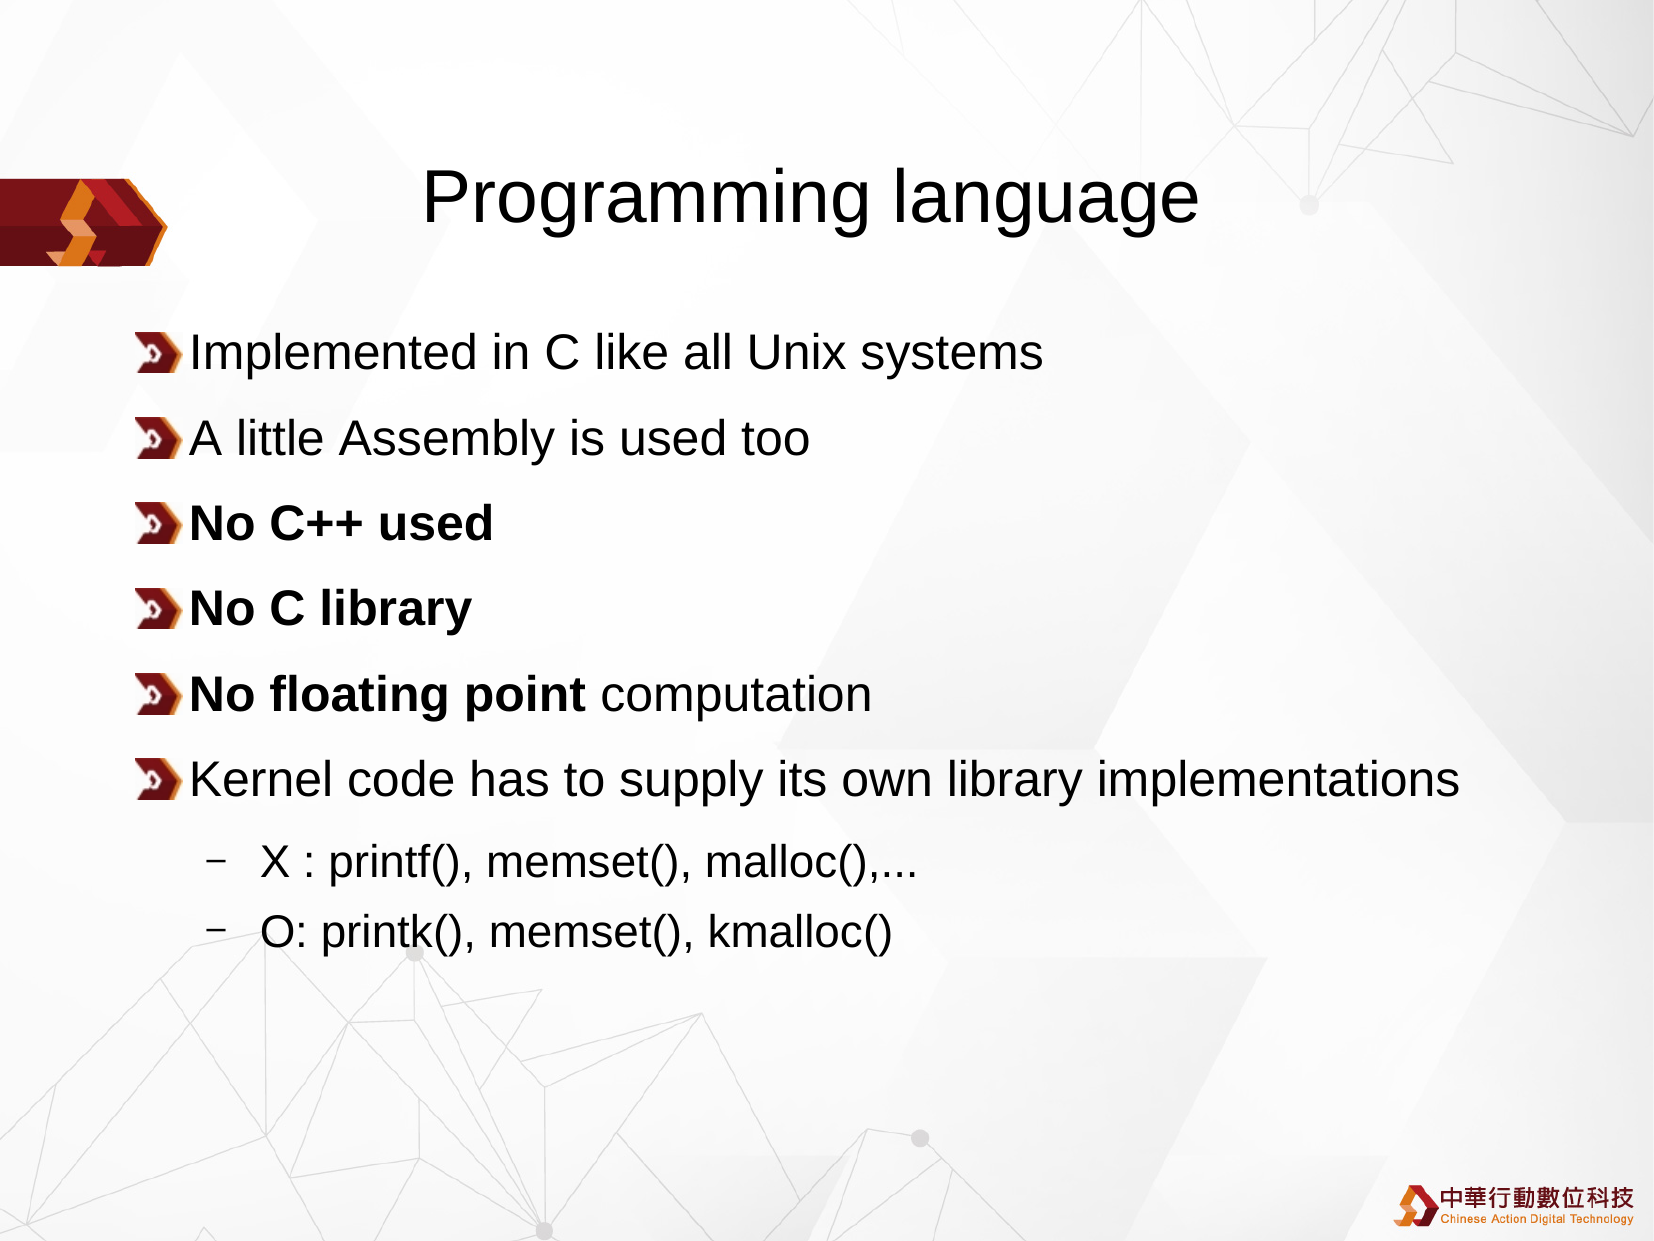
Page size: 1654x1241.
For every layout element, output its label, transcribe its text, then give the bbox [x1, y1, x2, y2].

list Implemented in C like all Unix systems A little Assembly is used too No C++ used No C library No floating point computation Kernel code has to supply its own library implementations X : printf(), memset(), malloc(),... O: printk(), memset(), kmalloc() [118, 324, 1571, 1180]
picture [0, 0, 1654, 1241]
title Programming language [118, 112, 1506, 281]
